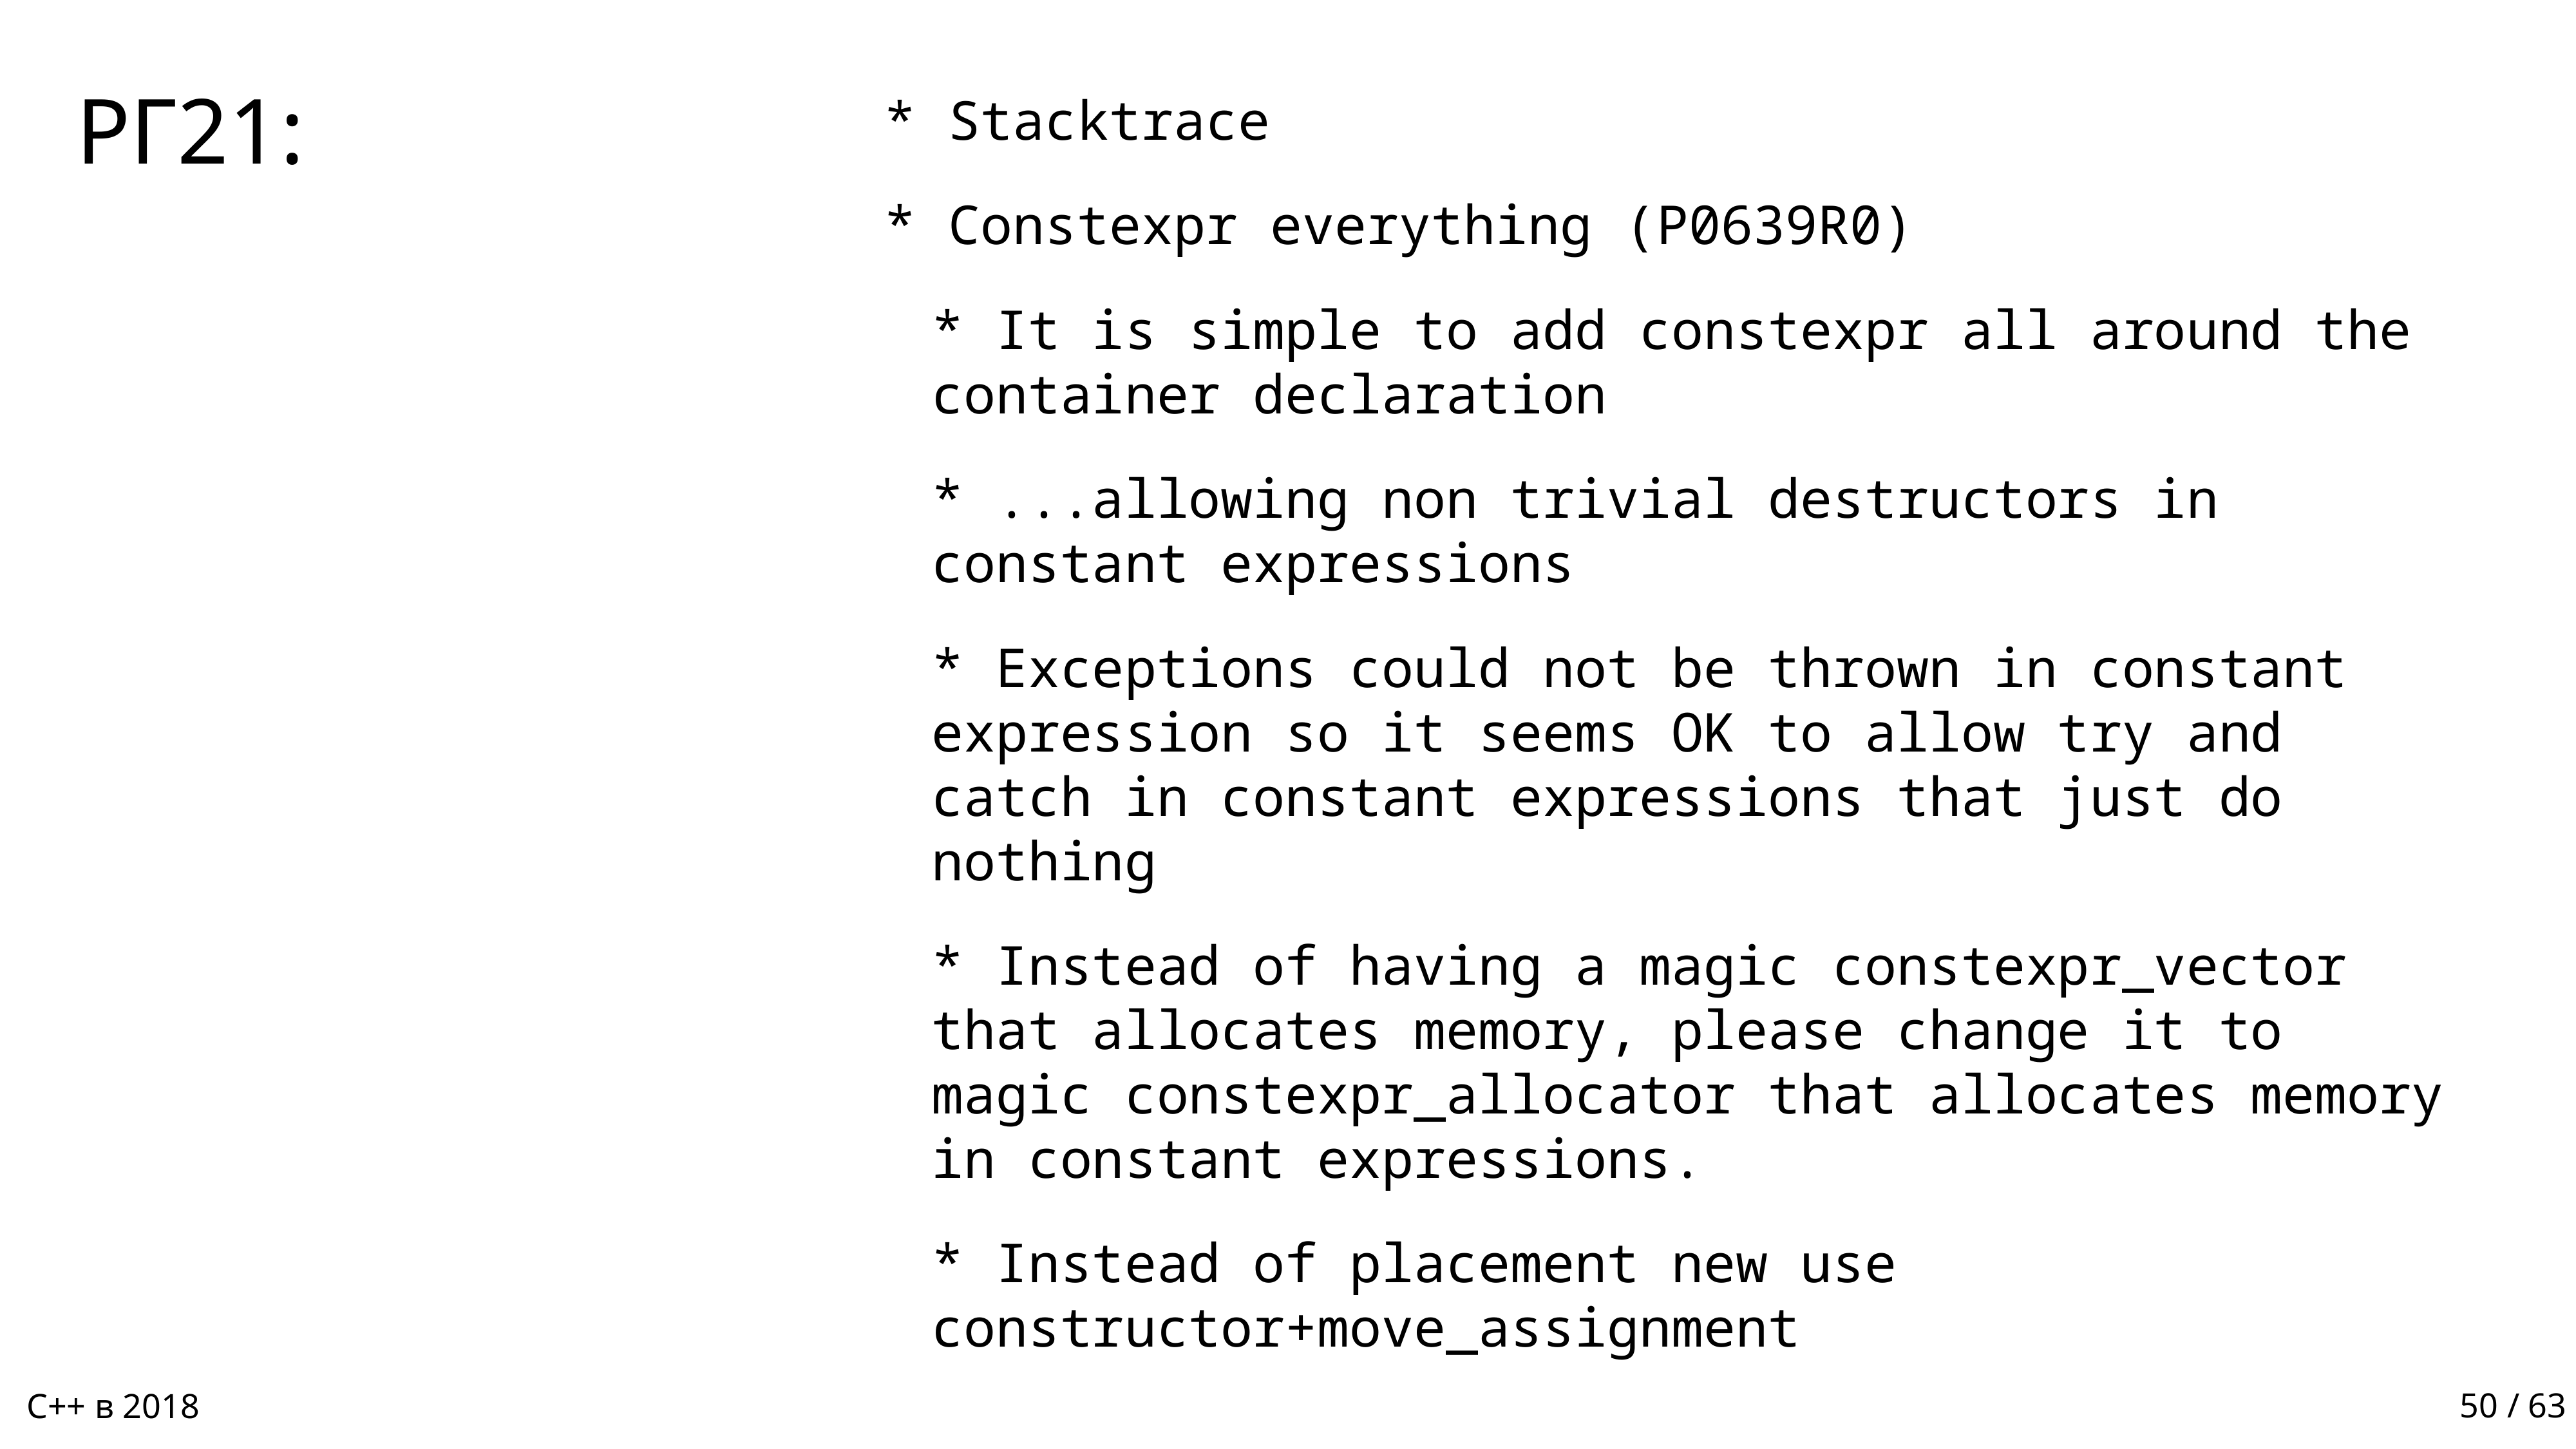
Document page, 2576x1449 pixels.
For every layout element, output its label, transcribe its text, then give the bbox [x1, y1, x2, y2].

list * Stacktrace * Constexpr everything (P0639R0) * It is simple to add constexpr all around the container declaration * ...allowing non trivial destructors in constant expressions * Exceptions could not be thrown in constant expression so it seems OK to allow try and catch in constant expressions that just do nothing * Instead of having a magic constexpr_vector that allocates memory, please change it to magic constexpr_allocator that allocates memory in constant expressions. * Instead of placement new use constructor+move_assignment [875, 81, 2460, 1249]
list C++ в 2018 [17, 1376, 1114, 1431]
title РГ21: [66, 81, 802, 486]
list <number> / 63 [1479, 1376, 2576, 1431]
